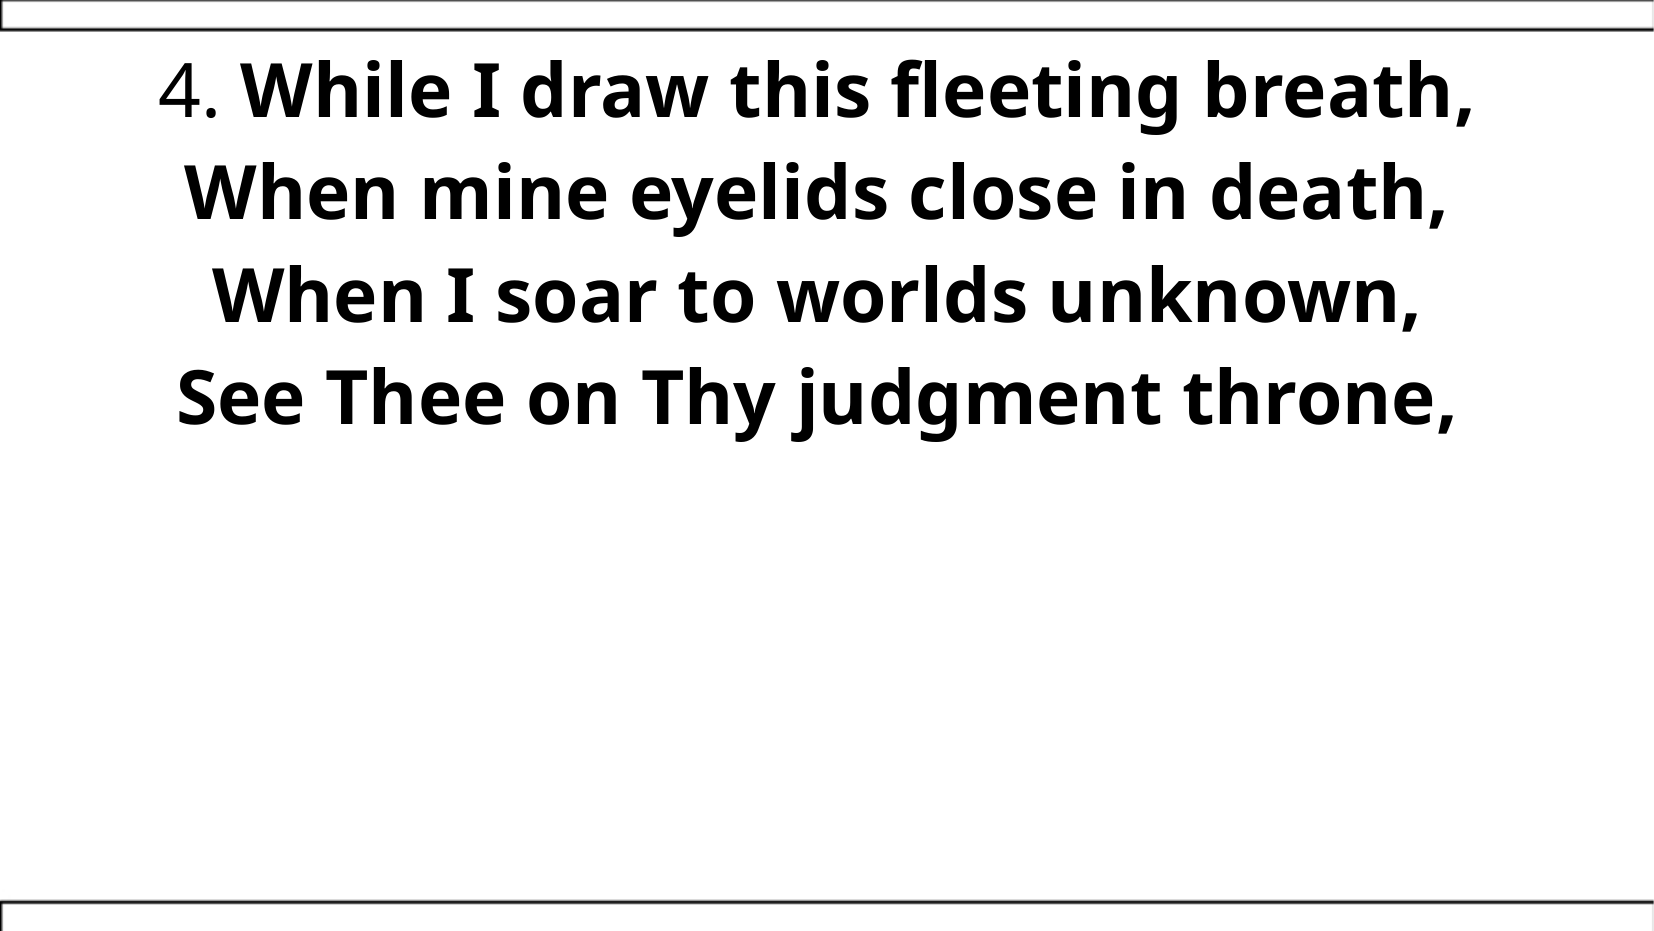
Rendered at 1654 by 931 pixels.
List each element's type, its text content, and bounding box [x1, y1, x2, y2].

text_box 4. While I draw this fleeting breath, When mine eyelids close in death, When I soar to worlds unknown, See Thee on Thy judgment throne, [90, 30, 1546, 468]
picture [0, 0, 1654, 931]
